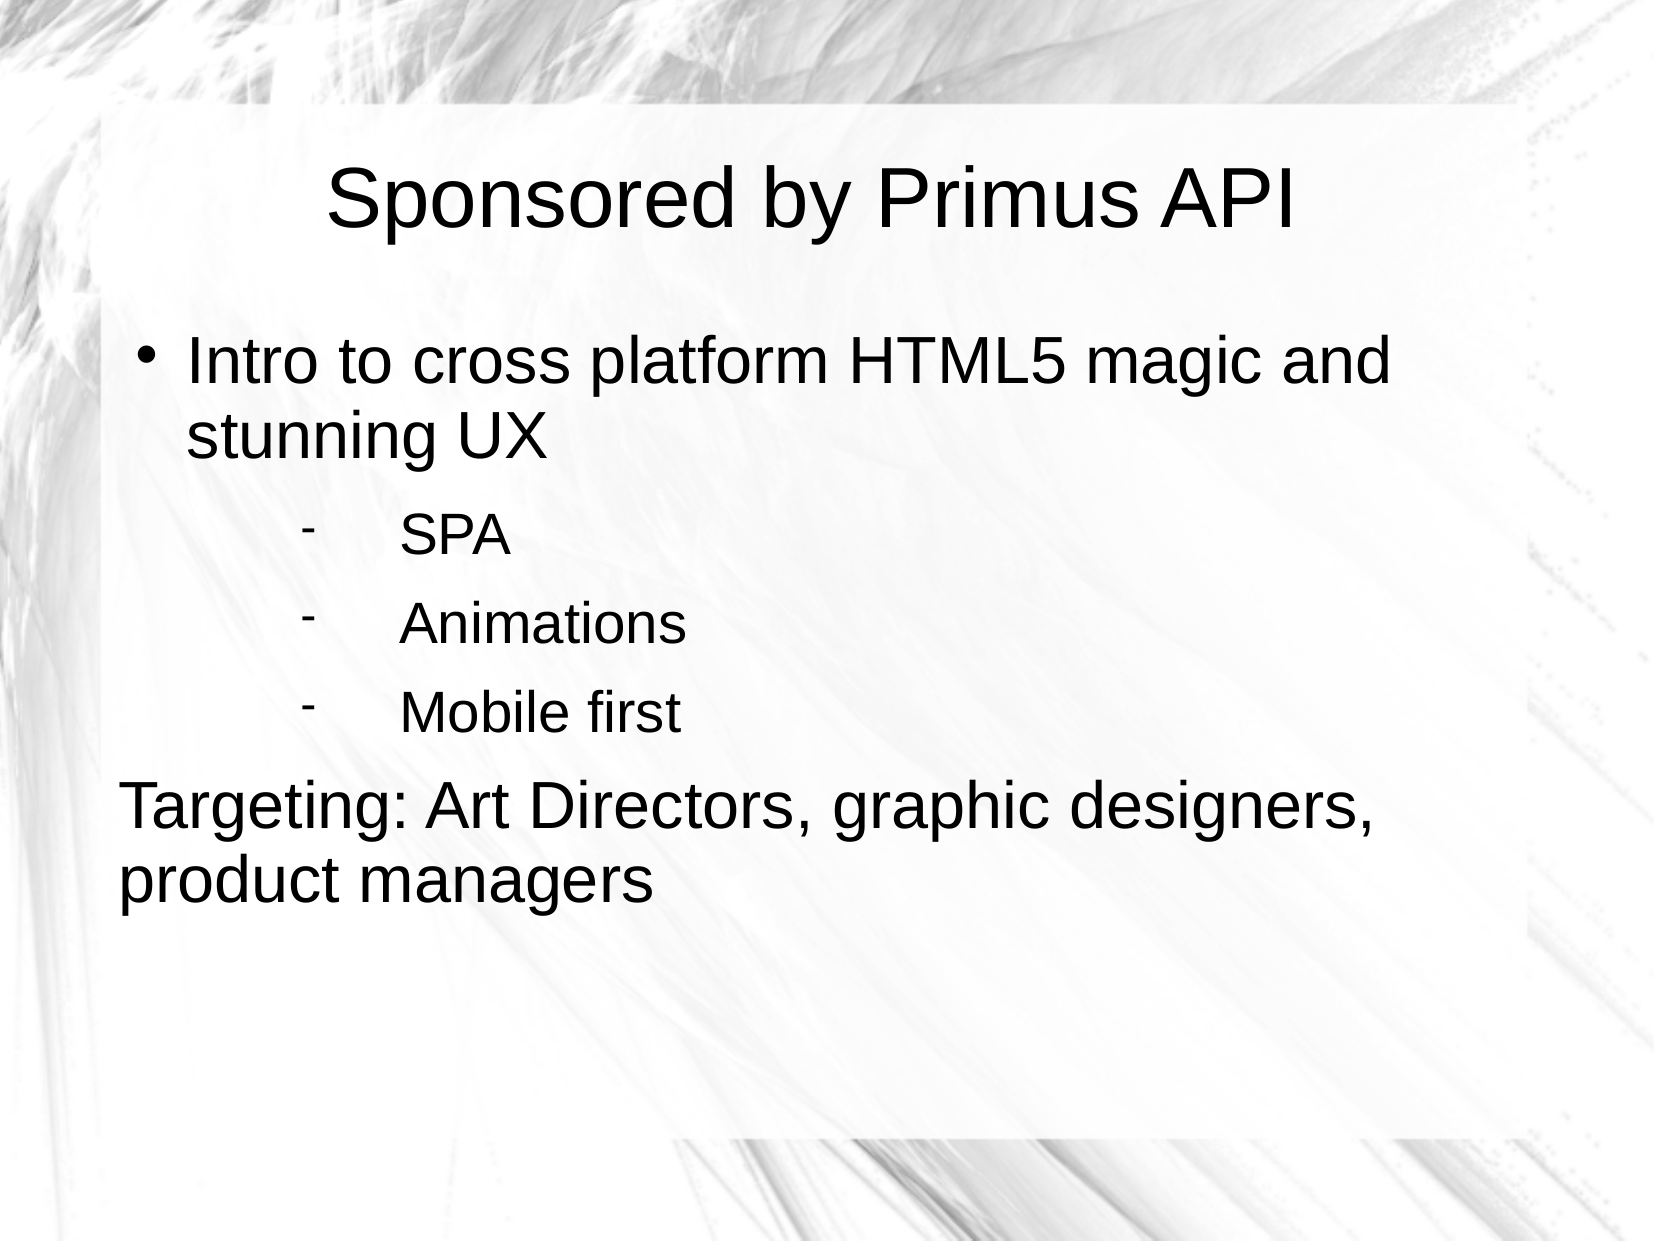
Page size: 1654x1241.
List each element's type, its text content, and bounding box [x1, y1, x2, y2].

list Intro to cross platform HTML5 magic and stunning UX SPA Animations Mobile first Targeting: Art Directors, graphic designers, product managers [118, 319, 1571, 946]
picture [0, 0, 1654, 1241]
title Sponsored by Primus API [118, 112, 1506, 281]
